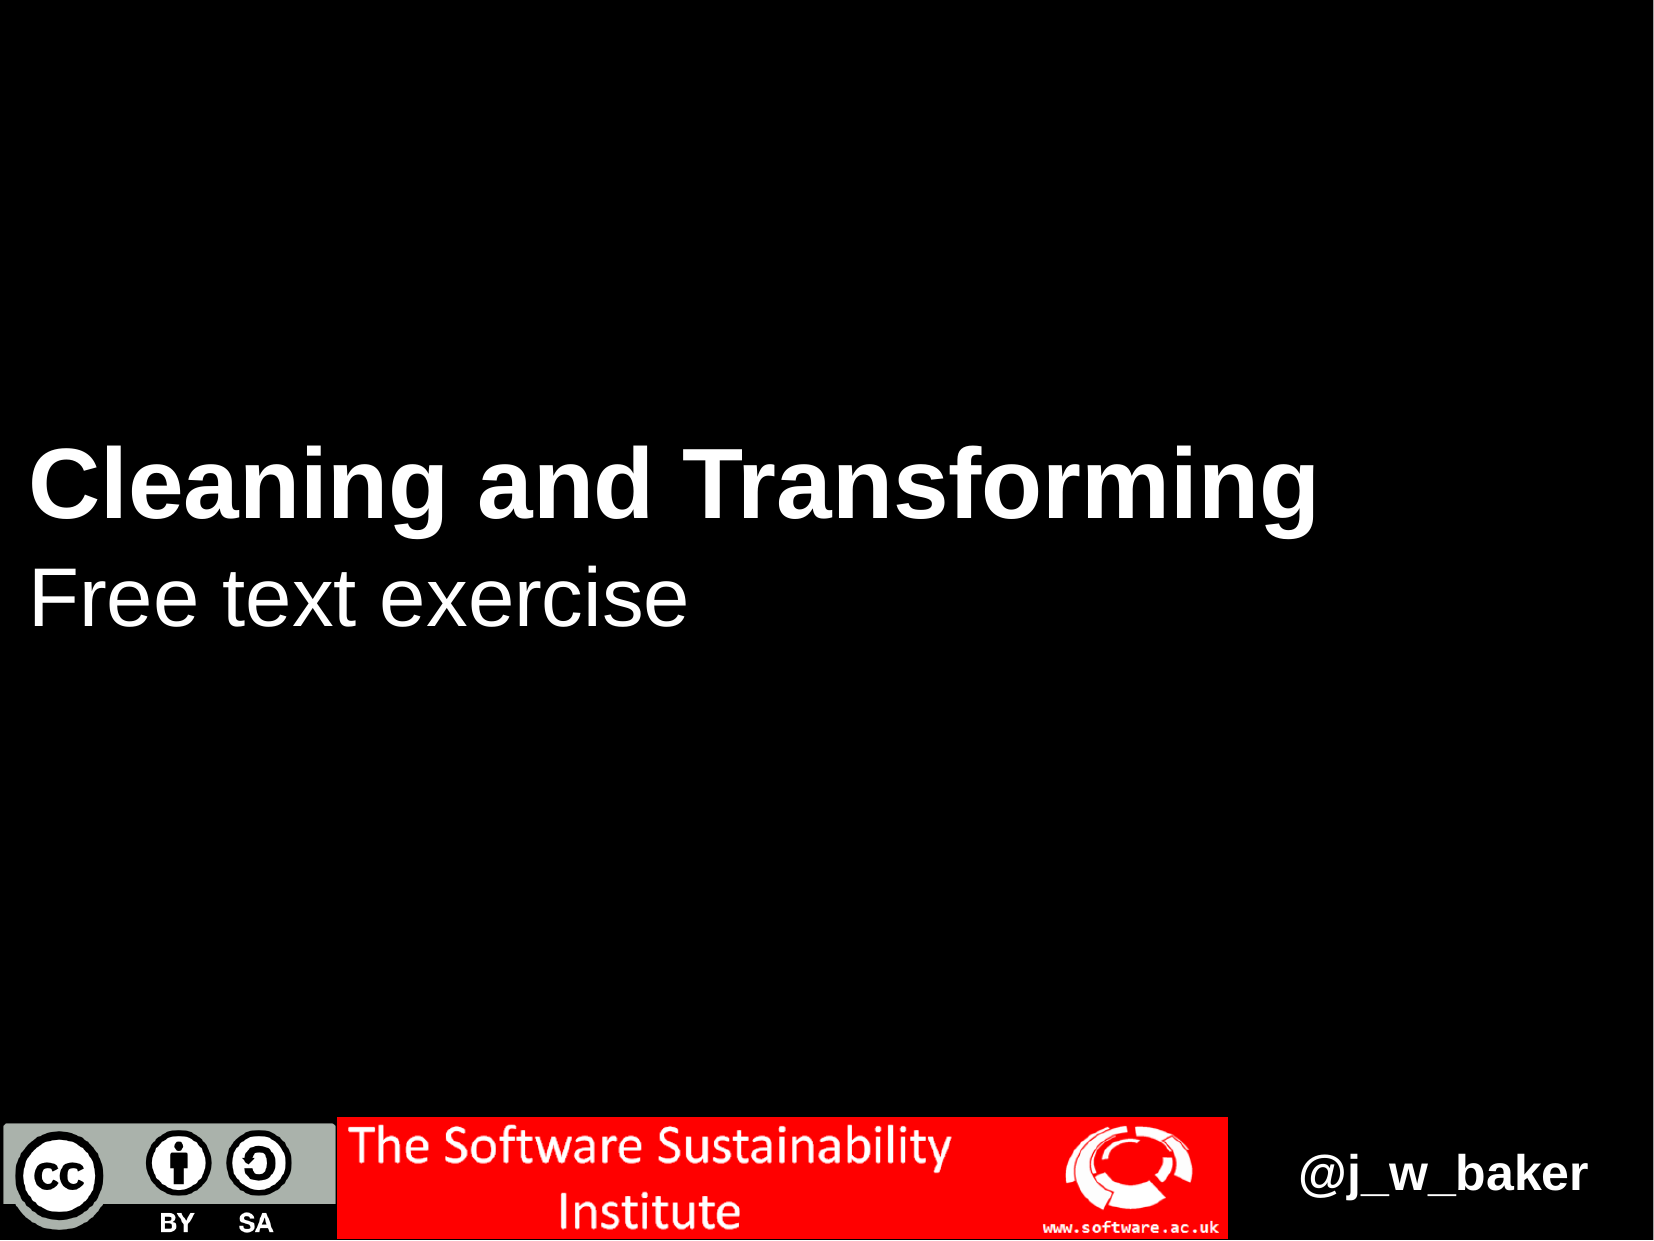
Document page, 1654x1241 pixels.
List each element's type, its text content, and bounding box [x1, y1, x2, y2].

text_box Cleaning and Transforming Free text exercise [28, 427, 1623, 645]
text_box @j_w_baker [1266, 1085, 1622, 1241]
picture [0, 1117, 1228, 1239]
